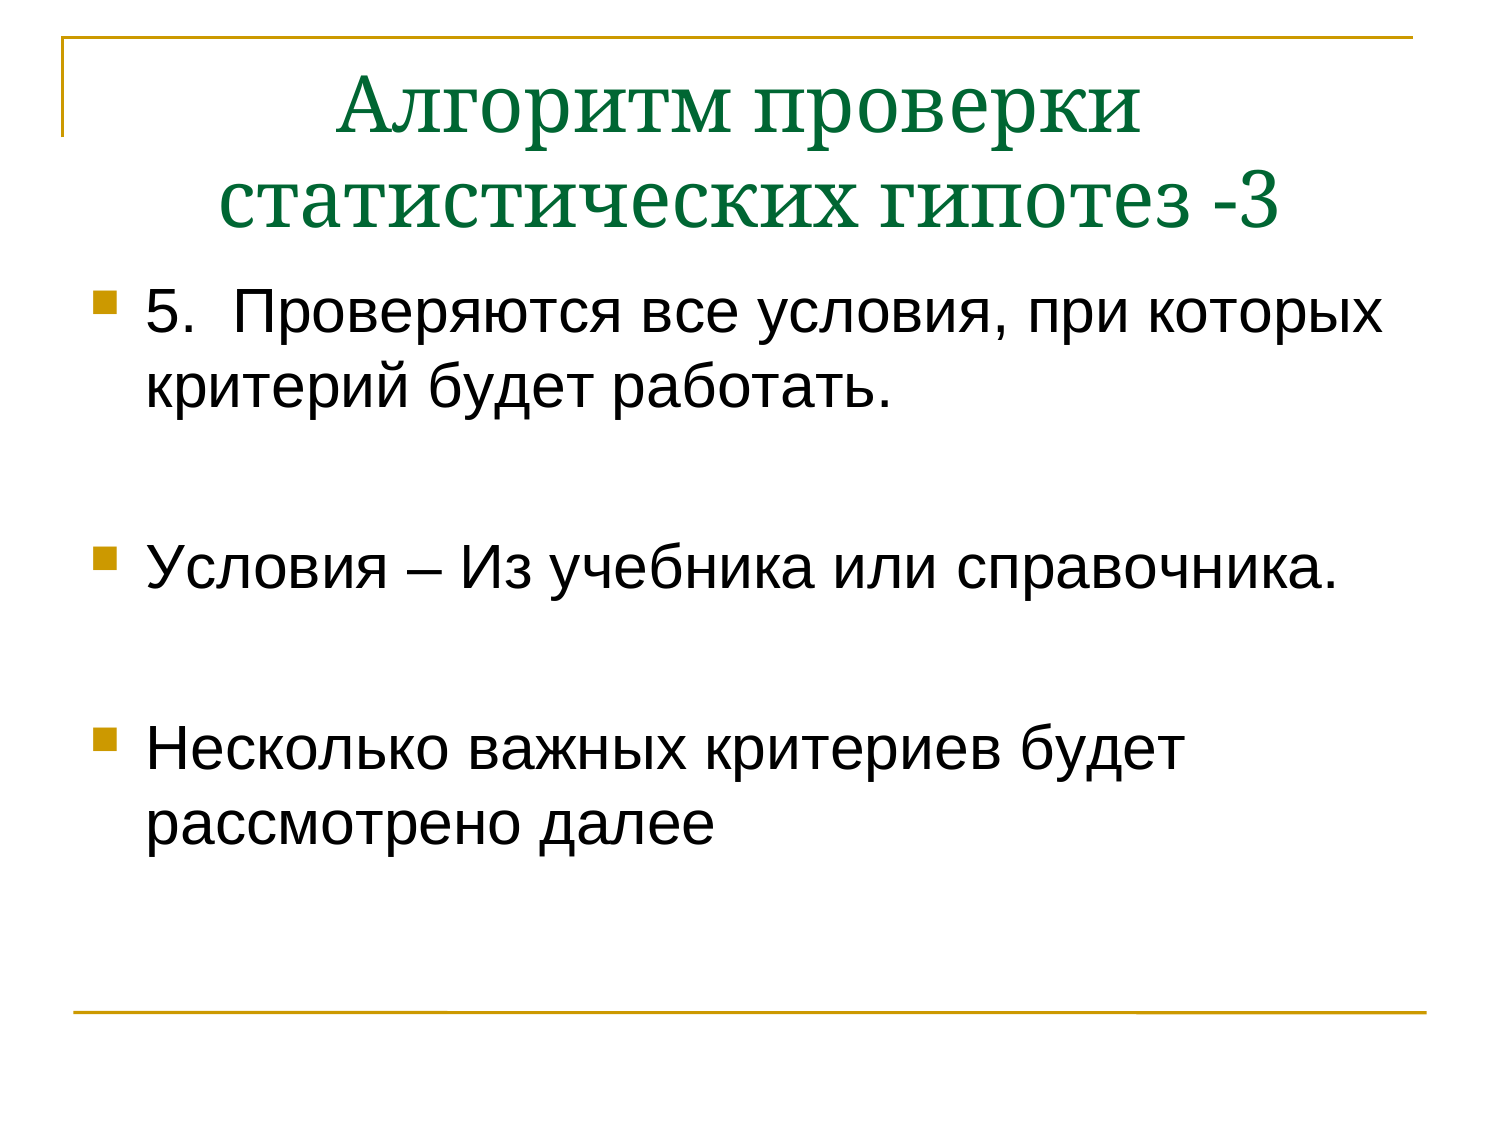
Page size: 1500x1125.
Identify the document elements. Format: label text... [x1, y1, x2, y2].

list 5. Проверяются все условия, при которых критерий будет работать. Условия – Из учебника или справочника. Несколько важных критериев будет рассмотрено далее [75, 262, 1426, 1006]
title Алгоритм проверки статистических гипотез -3 [75, 45, 1426, 262]
